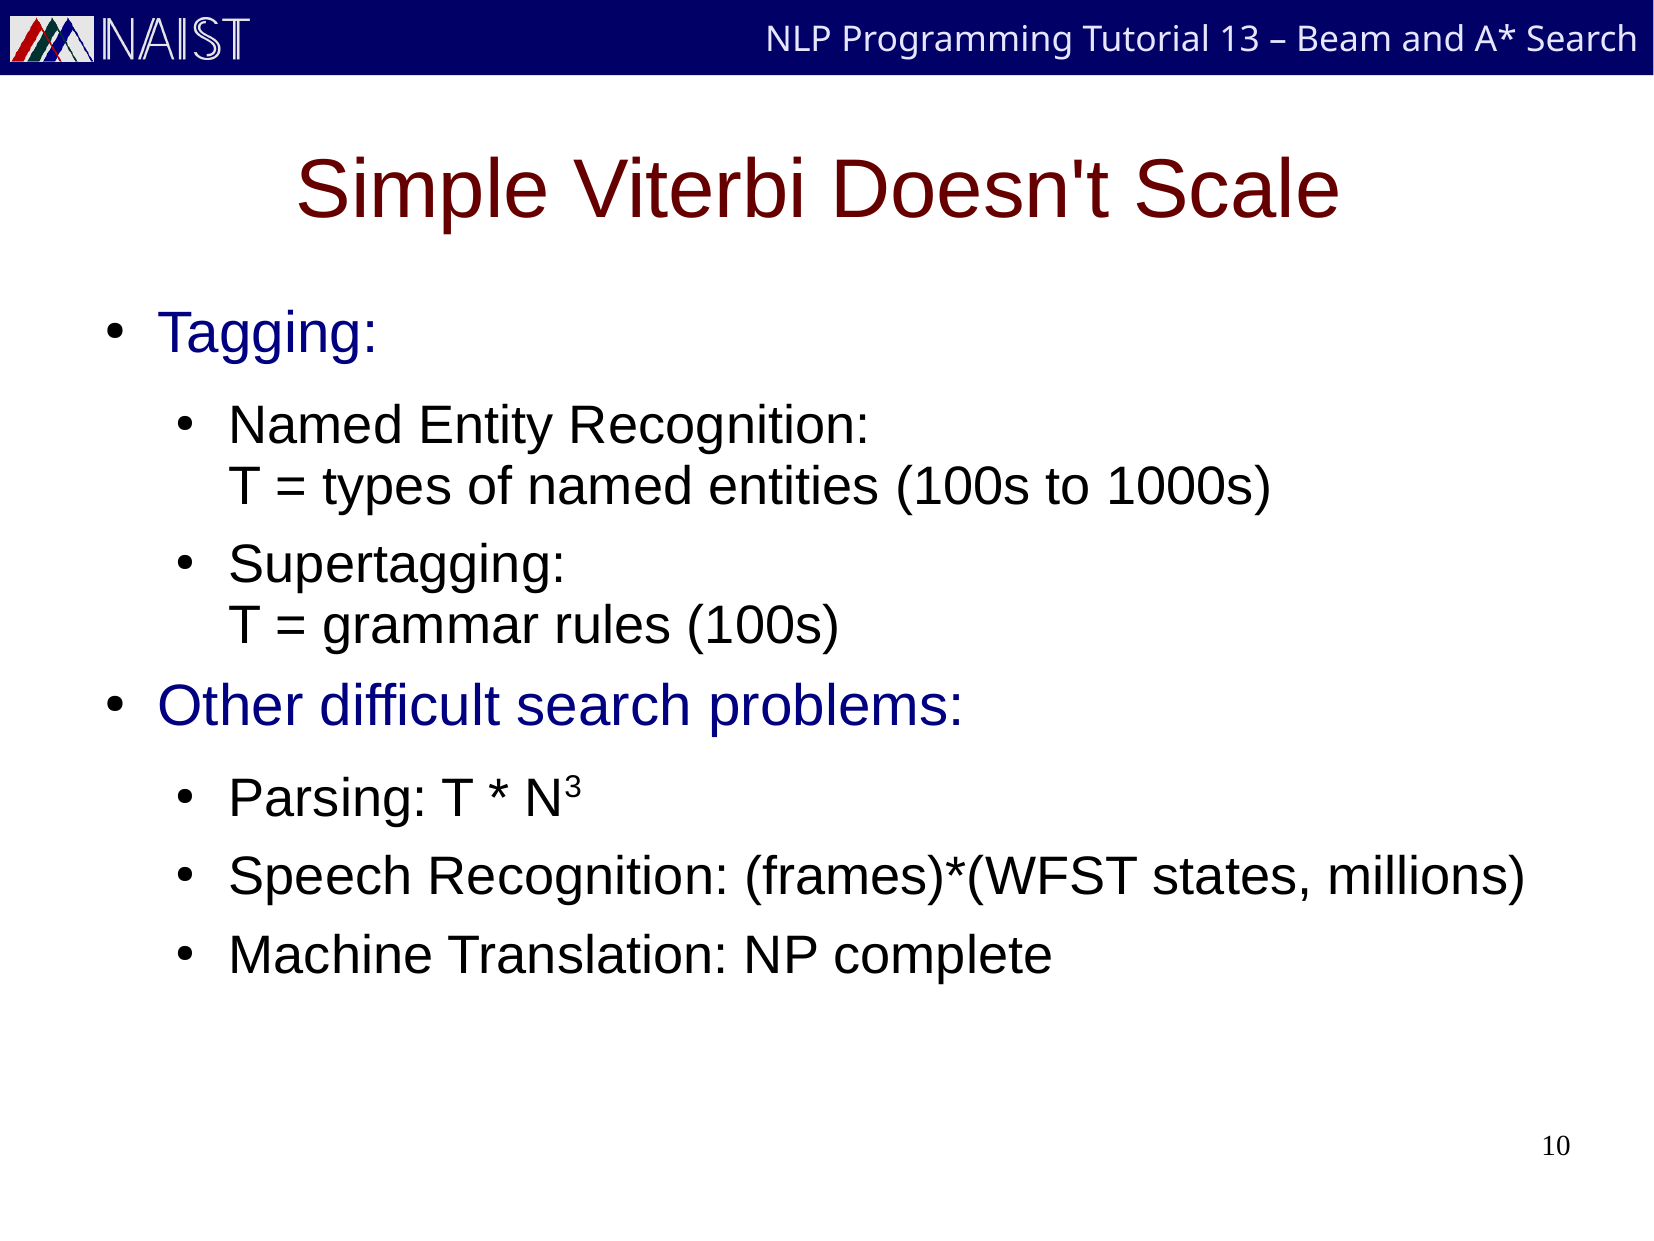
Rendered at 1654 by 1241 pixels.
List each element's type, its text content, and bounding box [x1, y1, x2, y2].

list Tagging: Named Entity Recognition: T = types of named entities (100s to 1000s) Supertagging: T = grammar rules (100s) Other difficult search problems: Parsing: T * N3 Speech Recognition: (frames)*(WFST states, millions) Machine Translation: NP complete [86, 300, 1576, 1119]
picture [102, 17, 251, 60]
title Simple Viterbi Doesn't Scale [75, 92, 1564, 285]
picture [10, 16, 94, 62]
